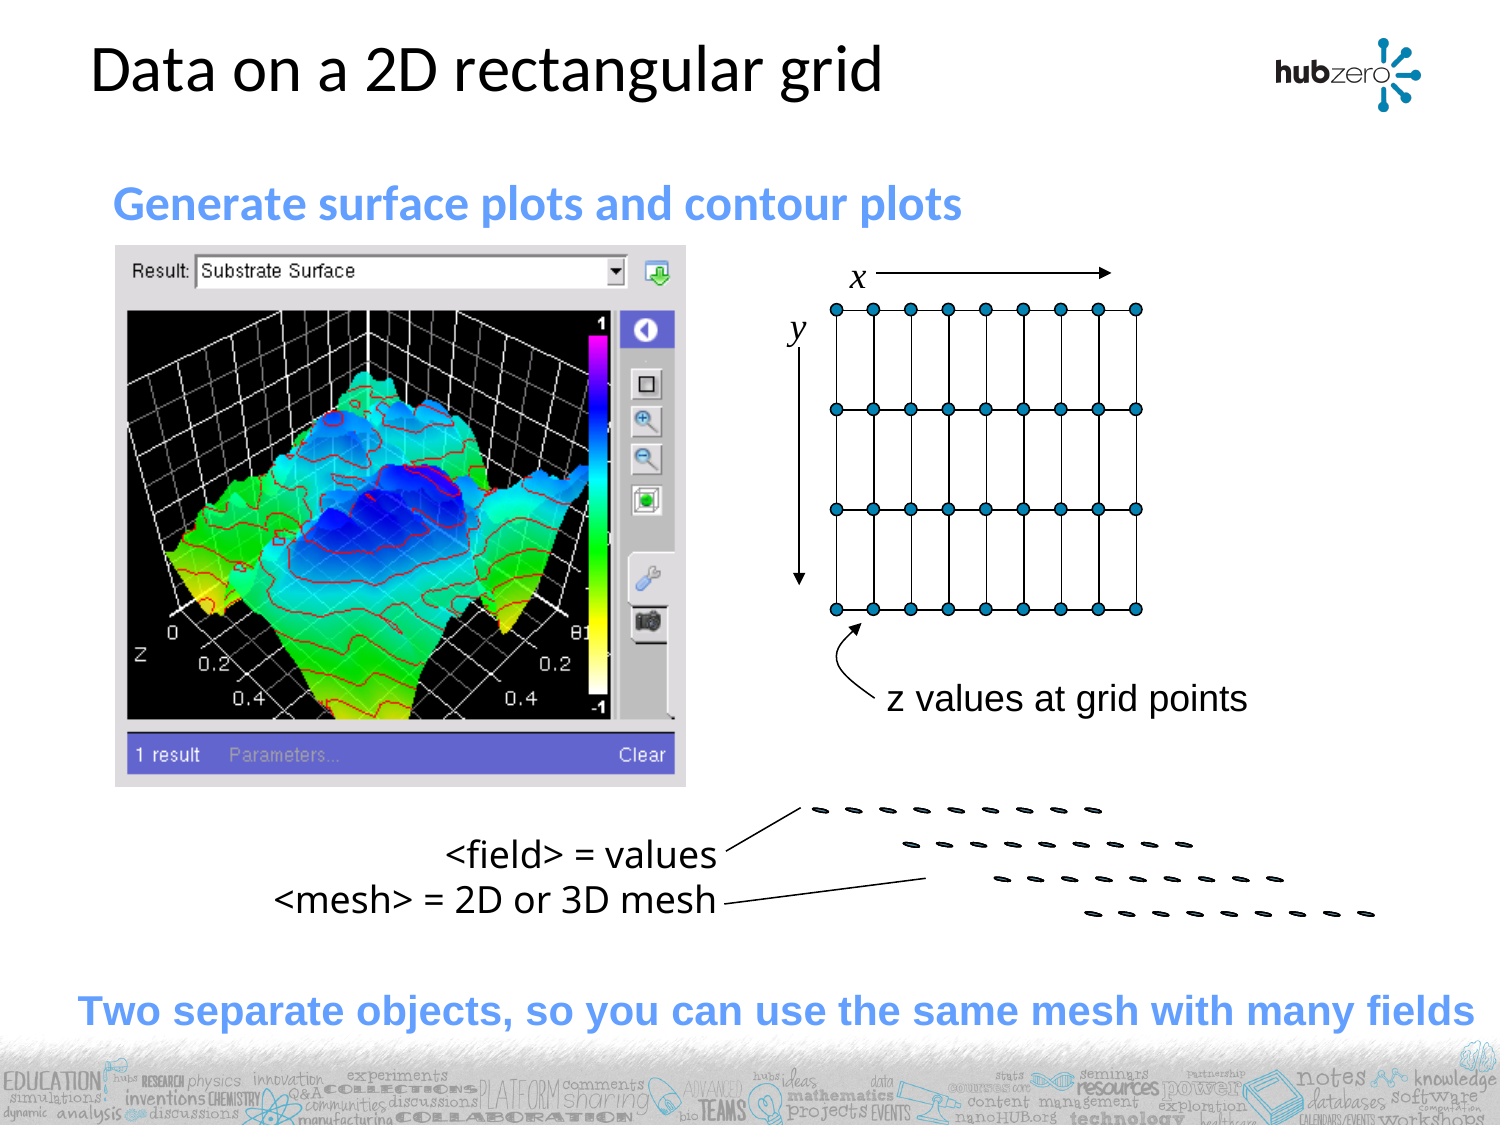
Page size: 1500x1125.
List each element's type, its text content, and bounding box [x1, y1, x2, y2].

text_box [904, 503, 918, 516]
text_box [867, 603, 880, 616]
text_box [1092, 303, 1105, 316]
text_box [1092, 503, 1105, 516]
text_box [979, 503, 993, 516]
text_box [1017, 603, 1030, 616]
text_box Data on a 2D rectangular grid [75, 12, 1249, 118]
text_box [1129, 403, 1143, 416]
text_box [904, 603, 918, 616]
text_box [942, 303, 955, 316]
text_box [942, 403, 955, 416]
text_box [1092, 403, 1105, 416]
text_box <field> = values <mesh> = 2D or 3D mesh [258, 823, 733, 930]
text_box Generate surface plots and contour plots [98, 162, 978, 238]
text_box [830, 403, 843, 416]
text_box [867, 305, 880, 316]
text_box [1017, 303, 1030, 316]
picture [1272, 35, 1424, 115]
text_box [942, 603, 955, 616]
text_box [979, 403, 993, 416]
text_box x [835, 243, 882, 305]
text_box [904, 403, 918, 416]
text_box [1129, 303, 1143, 316]
text_box z values at grid points [871, 666, 1264, 727]
text_box [904, 303, 918, 316]
text_box [1054, 303, 1068, 316]
text_box [1017, 503, 1030, 516]
text_box [867, 503, 880, 516]
text_box Two separate objects, so you can use the same mesh with many fields [62, 976, 1491, 1043]
text_box [1054, 403, 1068, 416]
text_box [1054, 503, 1068, 516]
text_box [1092, 603, 1105, 616]
text_box y [774, 294, 822, 356]
text_box [1129, 503, 1143, 516]
text_box [1054, 603, 1068, 616]
text_box [979, 603, 993, 616]
text_box [830, 304, 843, 316]
text_box [1017, 403, 1030, 416]
text_box [830, 603, 843, 616]
text_box [830, 503, 843, 516]
text_box [942, 503, 955, 516]
text_box [979, 303, 993, 316]
picture [115, 245, 686, 787]
text_box [867, 403, 880, 416]
picture [0, 1034, 1500, 1125]
text_box [1129, 603, 1143, 616]
